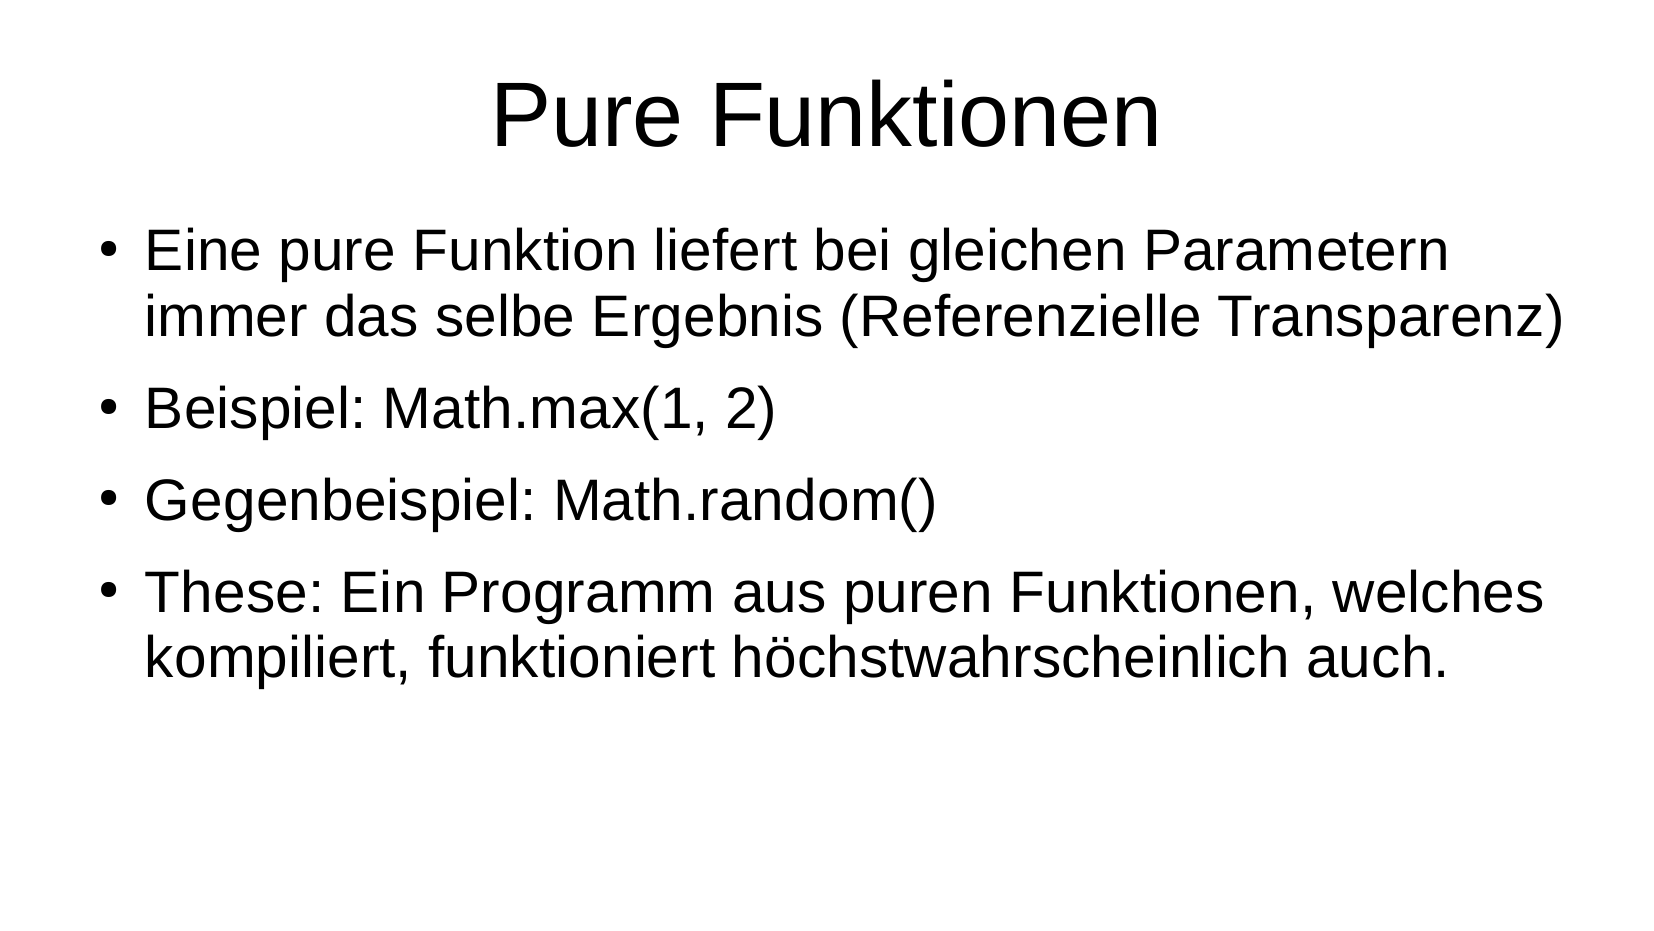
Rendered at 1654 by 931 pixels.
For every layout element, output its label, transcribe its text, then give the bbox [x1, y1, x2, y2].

list Eine pure Funktion liefert bei gleichen Parametern immer das selbe Ergebnis (Referenzielle Transparenz) Beispiel: Math.max(1, 2) Gegenbeispiel: Math.random() These: Ein Programm aus puren Funktionen, welches kompiliert, funktioniert höchstwahrscheinlich auch. [82, 217, 1571, 758]
title Pure Funktionen [82, 37, 1571, 193]
